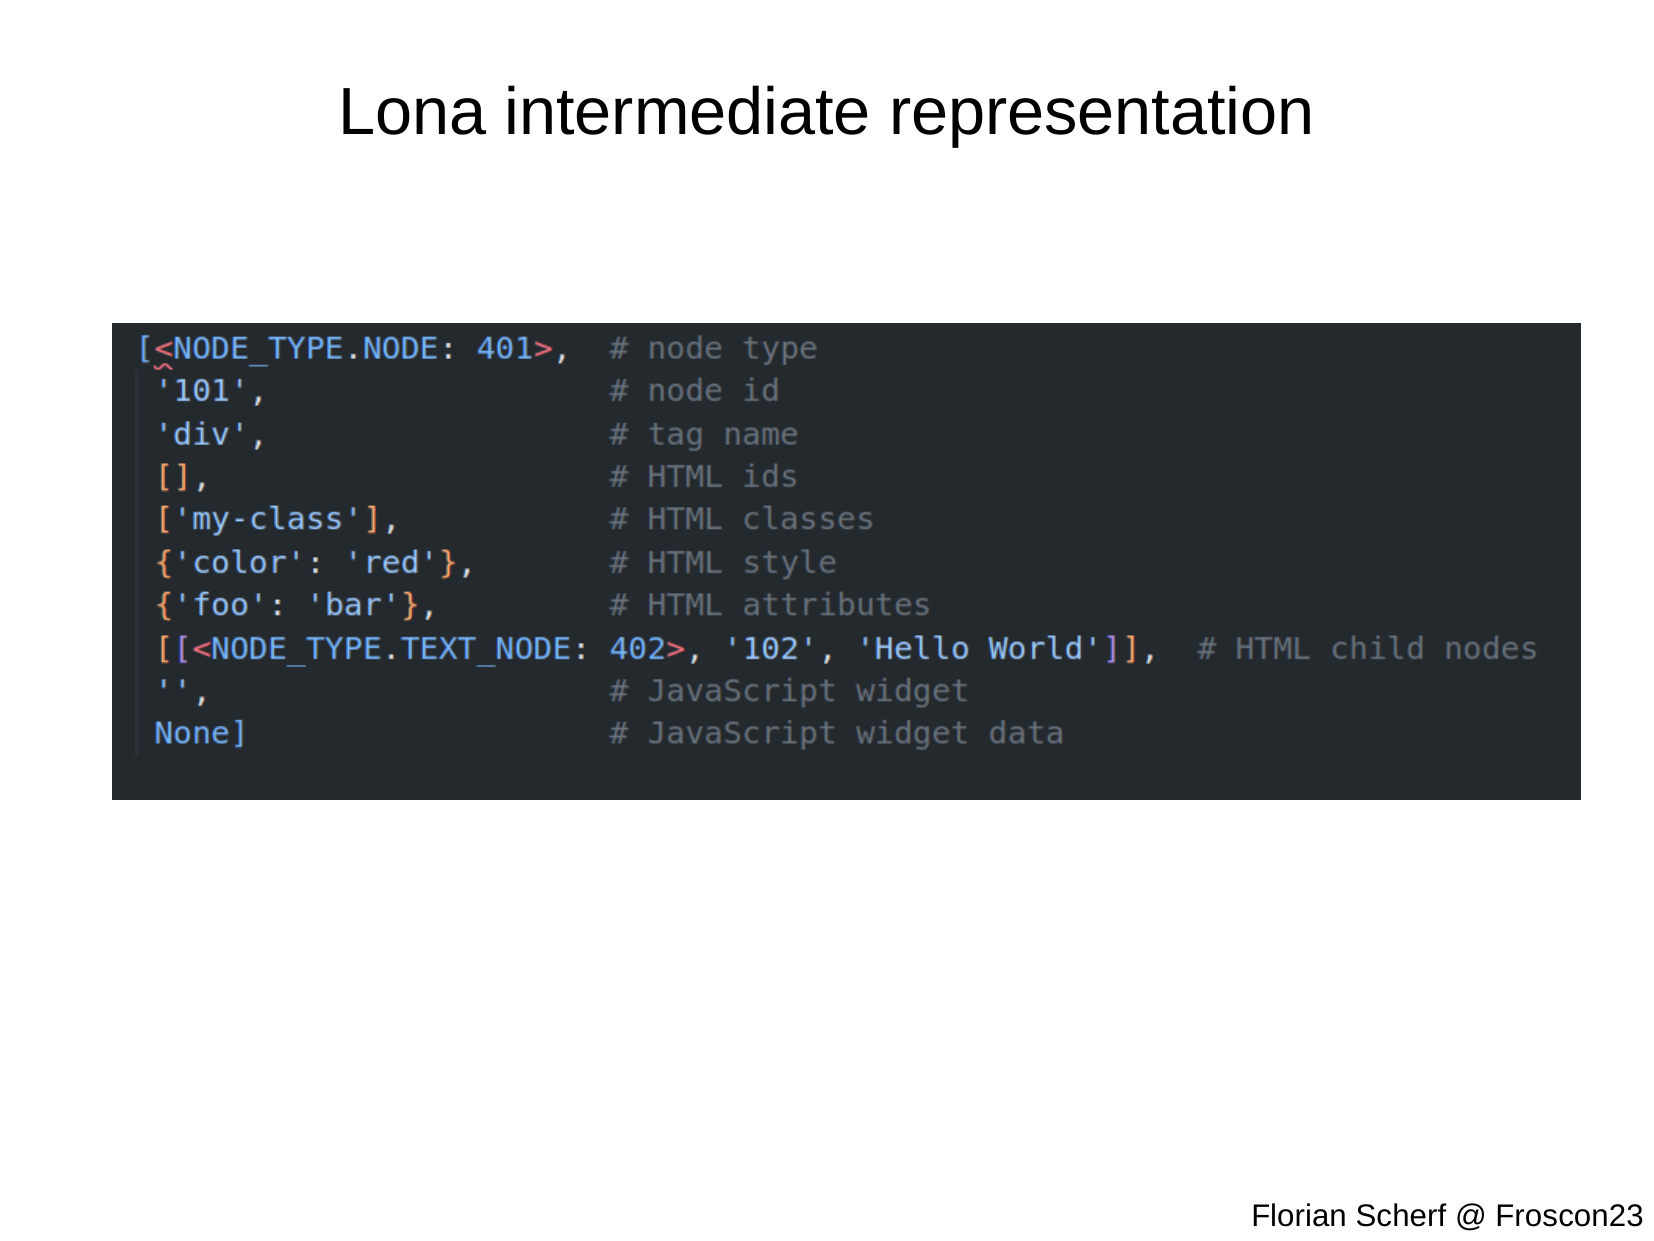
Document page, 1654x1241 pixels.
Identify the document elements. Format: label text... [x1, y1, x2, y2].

picture [112, 323, 1581, 801]
list Florian Scherf @ Froscon23 [1180, 1198, 1654, 1241]
title Lona intermediate representation [82, 8, 1571, 216]
